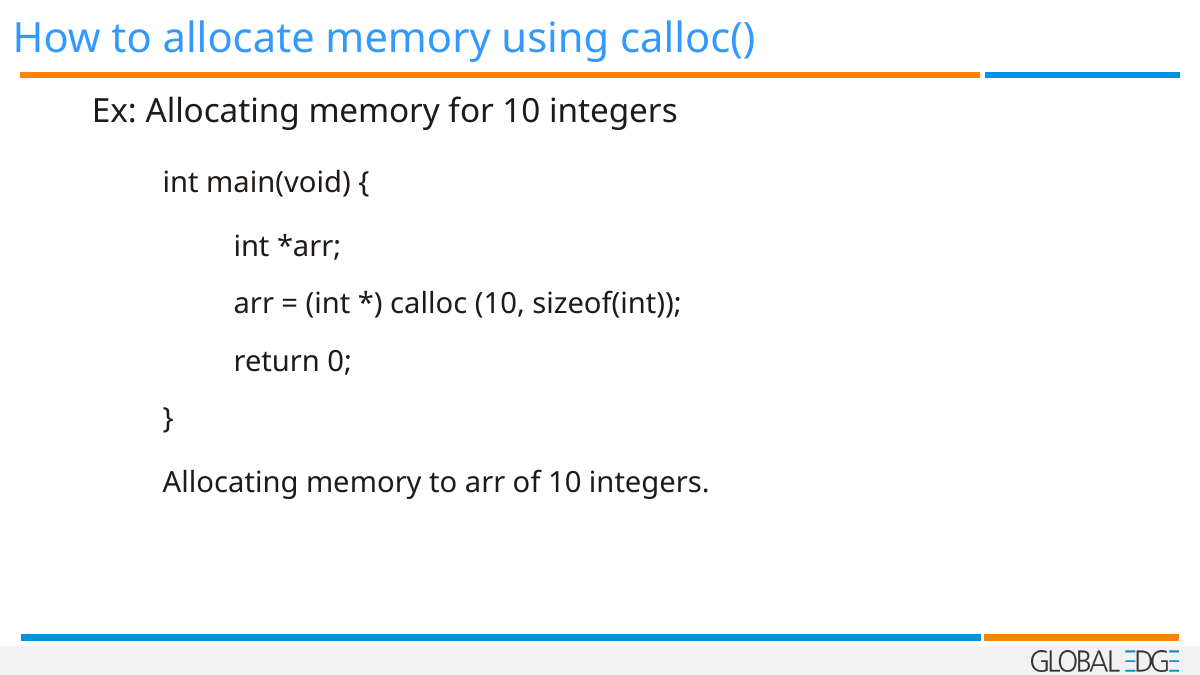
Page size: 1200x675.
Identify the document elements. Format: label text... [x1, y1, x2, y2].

picture [1031, 650, 1179, 672]
list Ex: Allocating memory for 10 integers int main(void) { int *arr; arr = (int *) calloc (10, sizeof(int)); return 0; } Allocating memory to arr of 10 integers. [21, 86, 1170, 627]
title How to allocate memory using calloc() [12, 9, 1088, 63]
